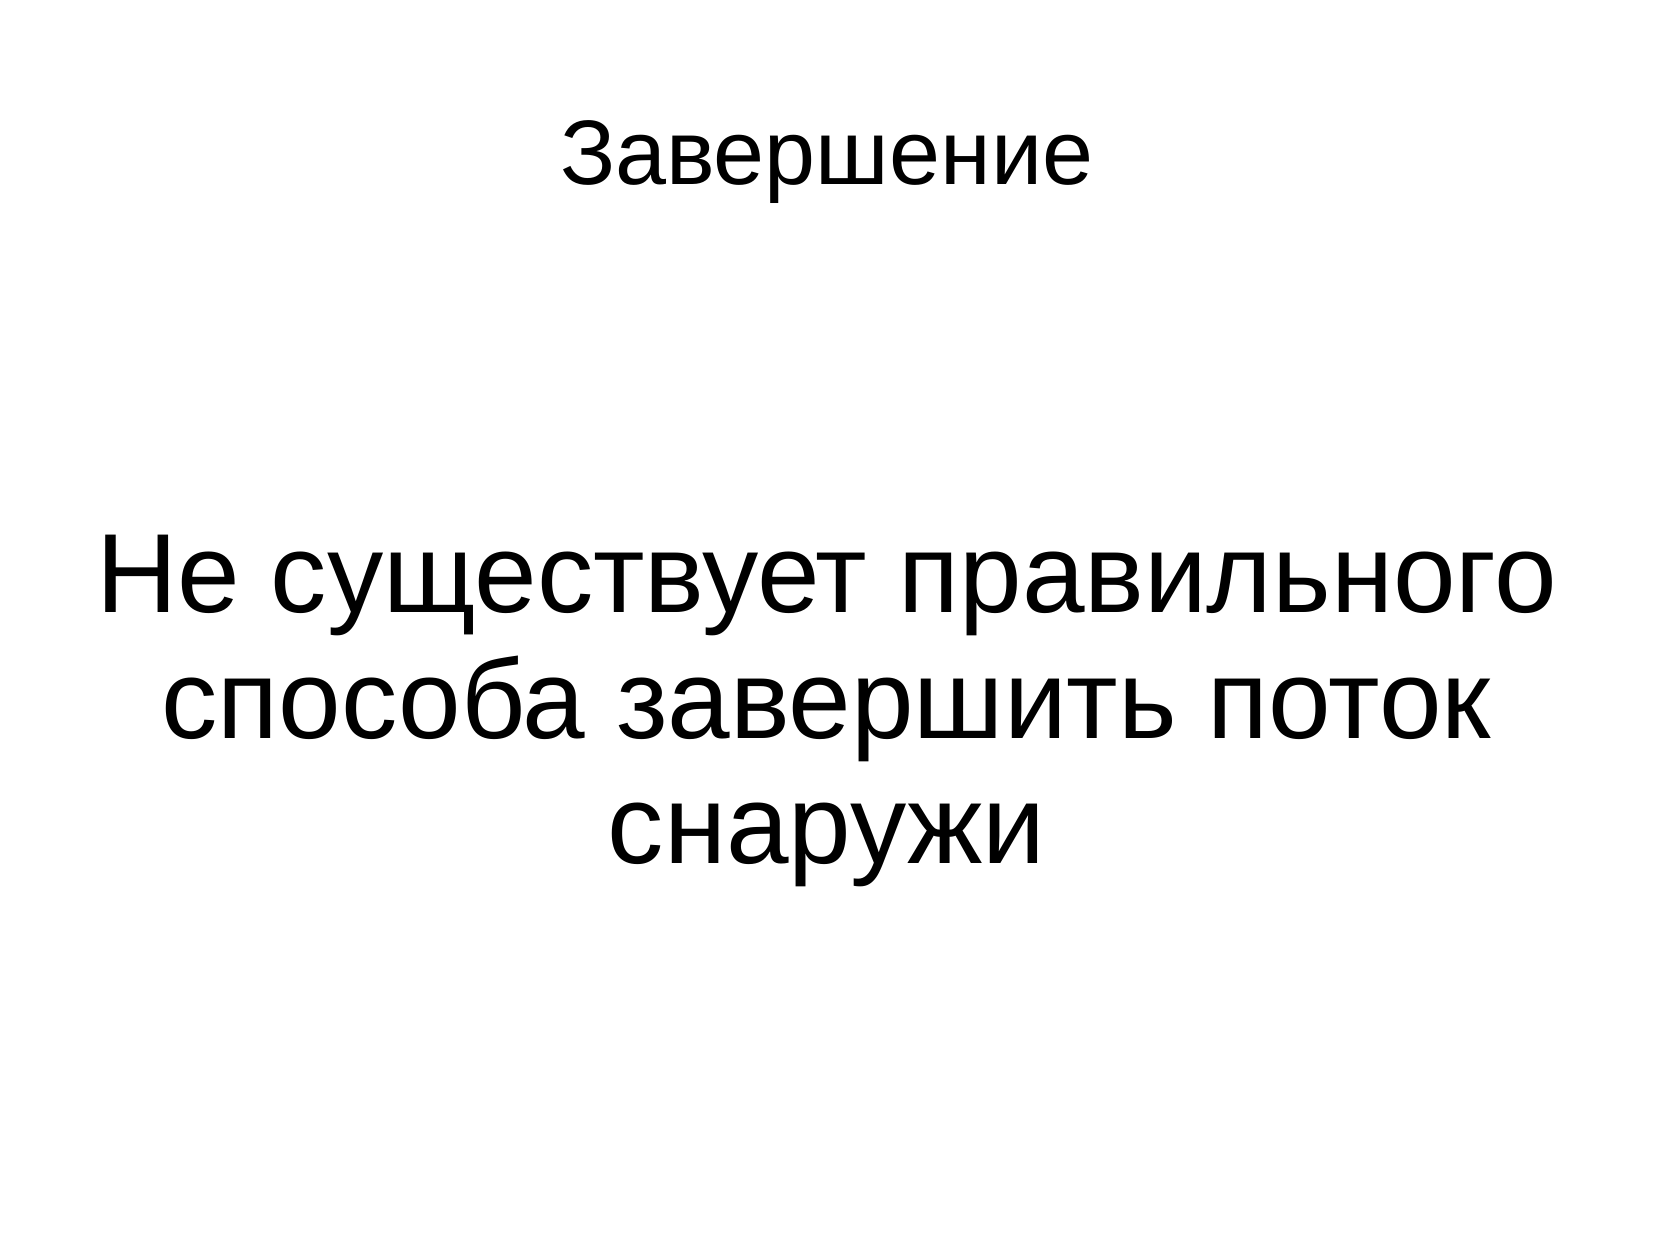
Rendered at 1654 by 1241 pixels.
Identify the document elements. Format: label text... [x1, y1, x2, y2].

title Завершение [82, 56, 1571, 250]
subtitle Не существует правильного способа завершить поток снаружи [82, 297, 1571, 1102]
